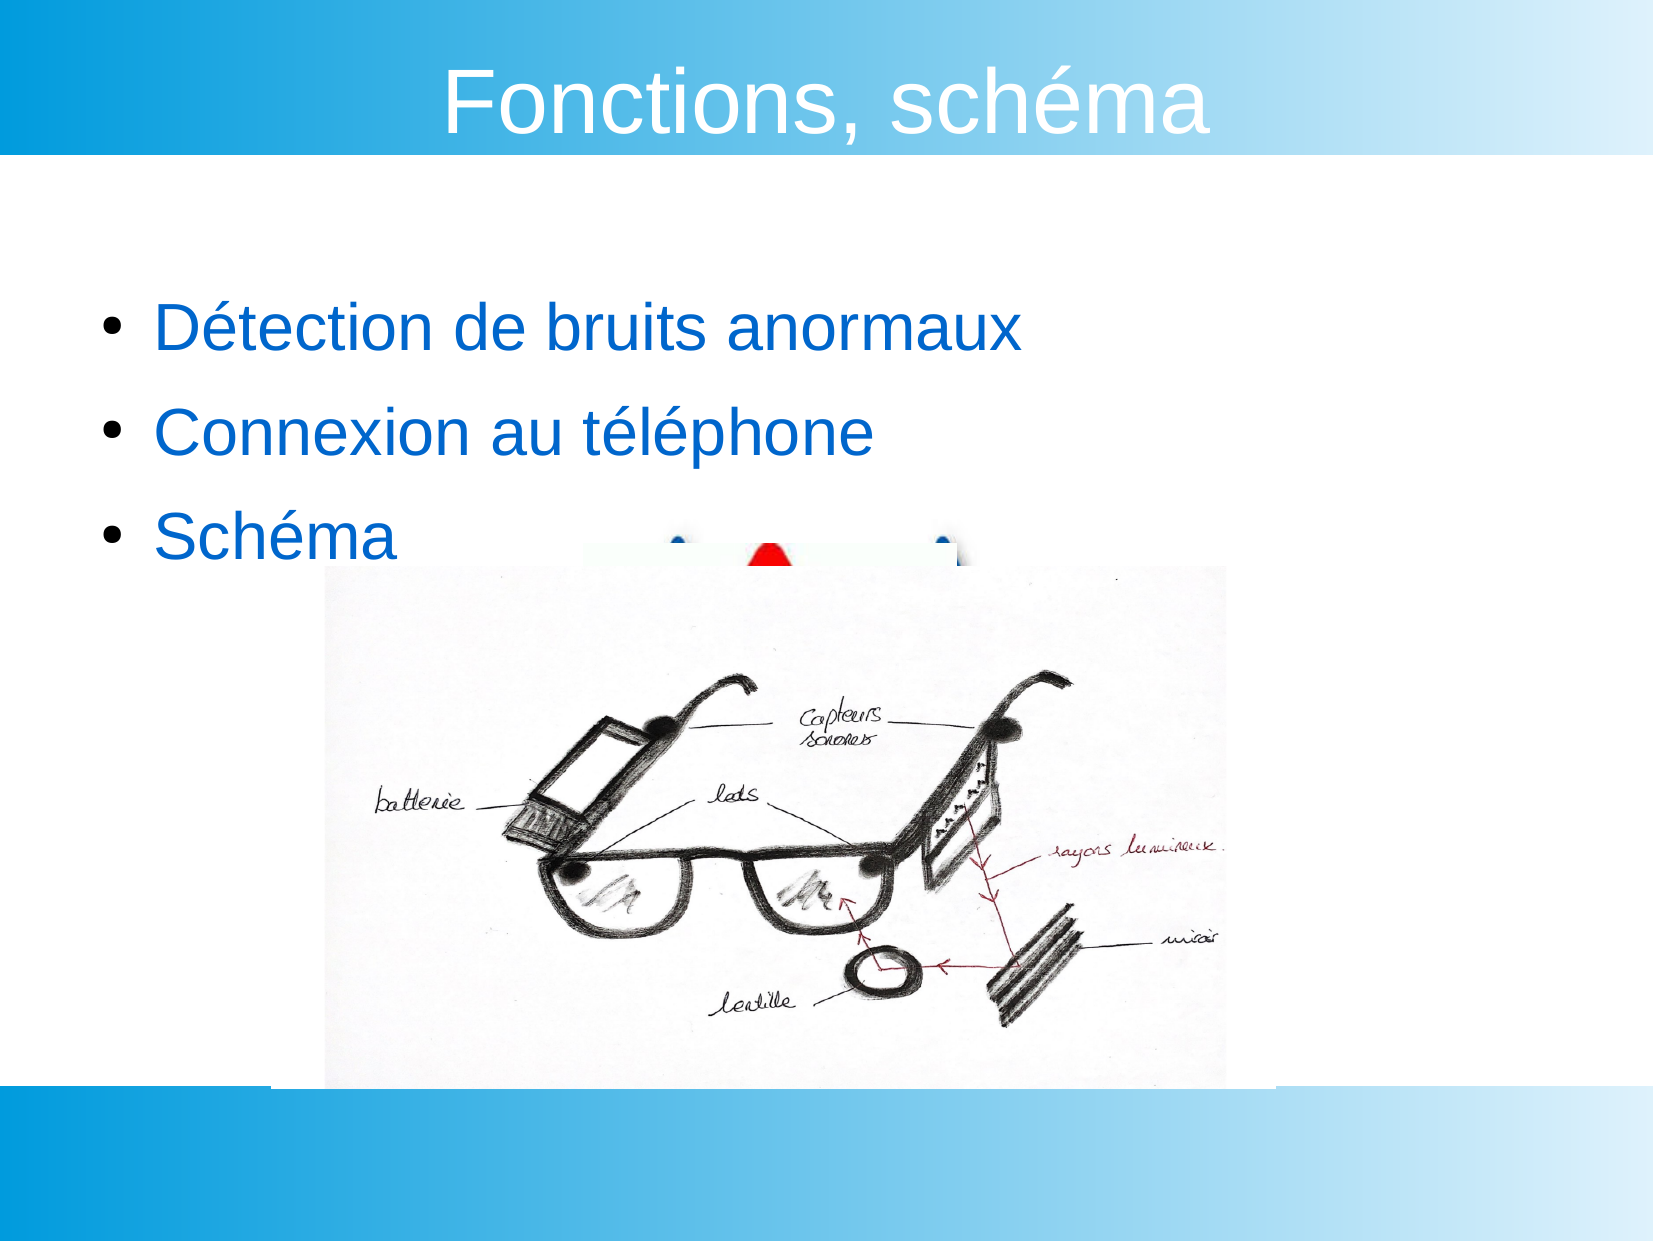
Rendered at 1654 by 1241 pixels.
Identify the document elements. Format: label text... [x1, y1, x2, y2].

title Fonctions, schéma [82, 49, 1571, 155]
picture [271, 519, 1276, 1089]
list Détection de bruits anormaux Connexion au téléphone Schéma [82, 290, 1571, 1010]
